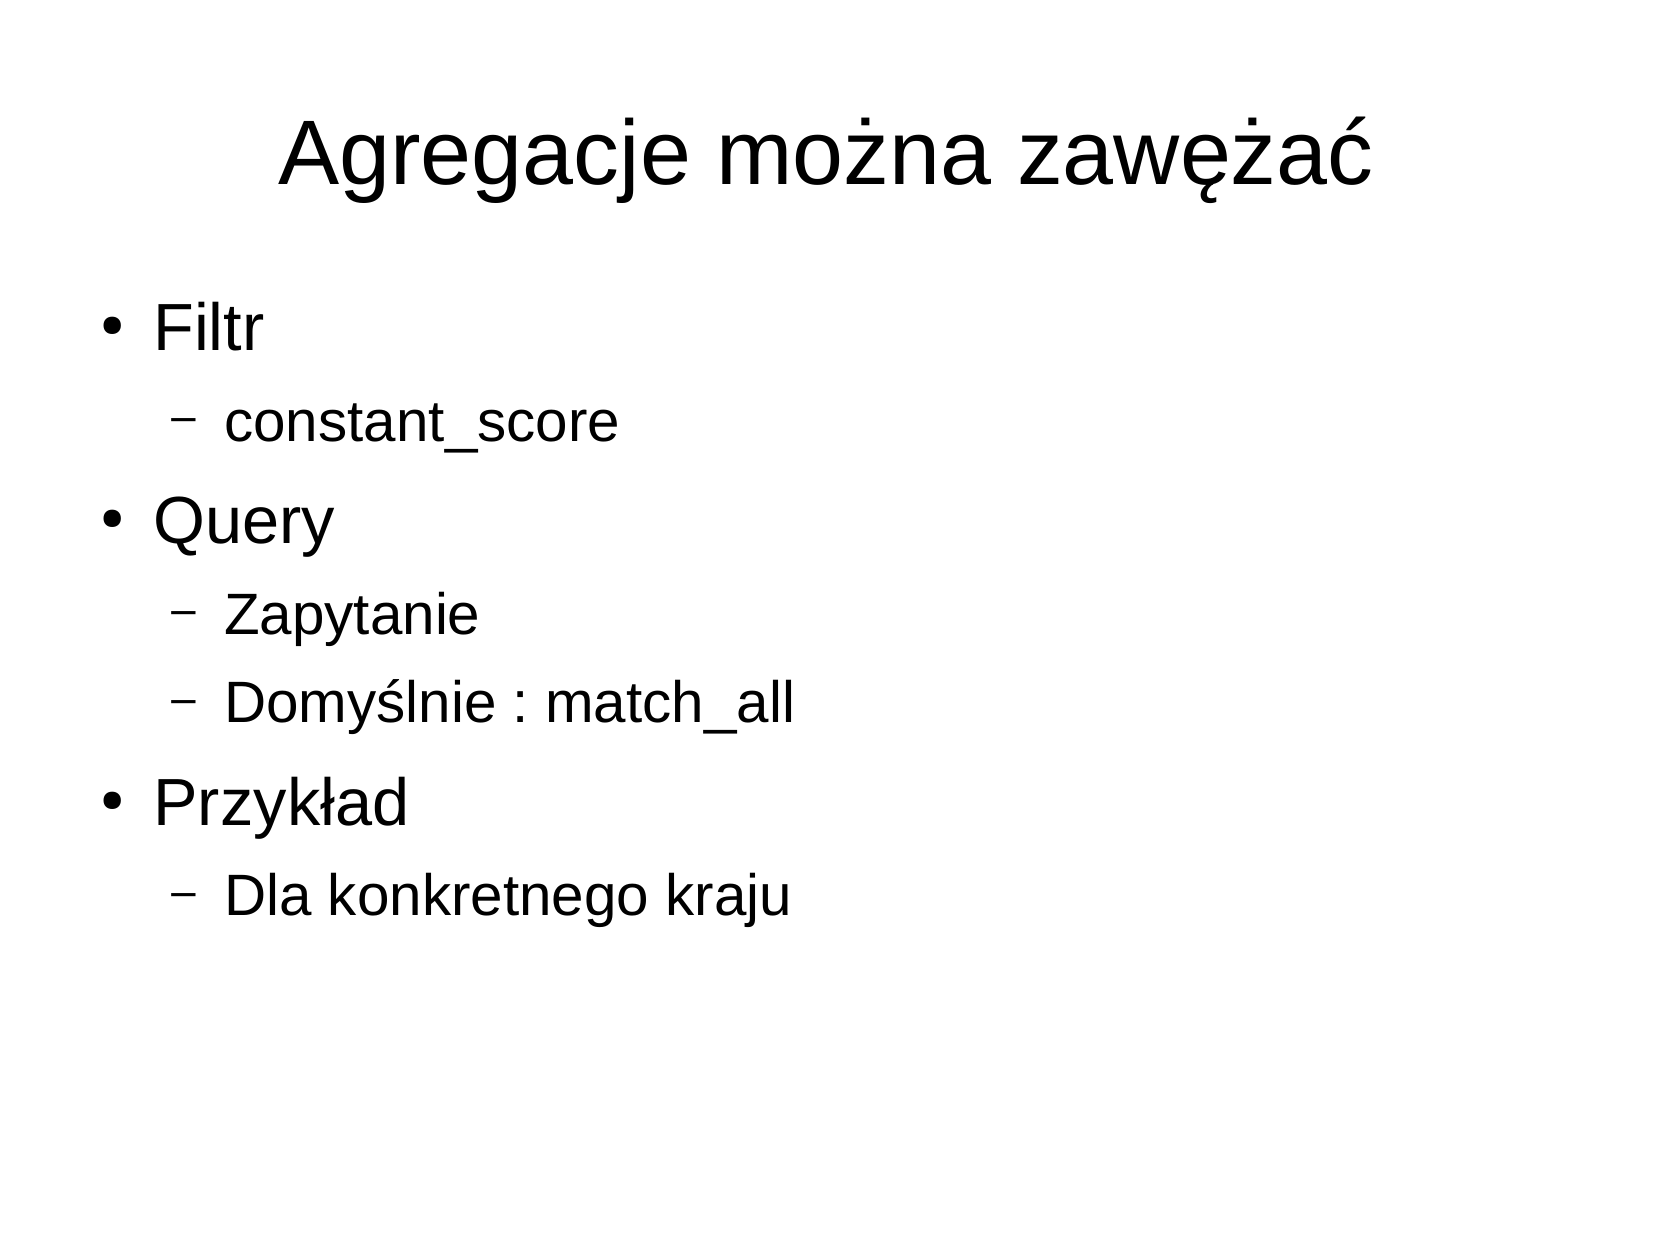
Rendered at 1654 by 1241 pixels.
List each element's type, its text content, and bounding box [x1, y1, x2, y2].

title Agregacje można zawężać [82, 49, 1571, 257]
list Filtr constant_score Query Zapytanie Domyślnie : match_all Przykład Dla konkretnego kraju [82, 290, 1571, 1010]
